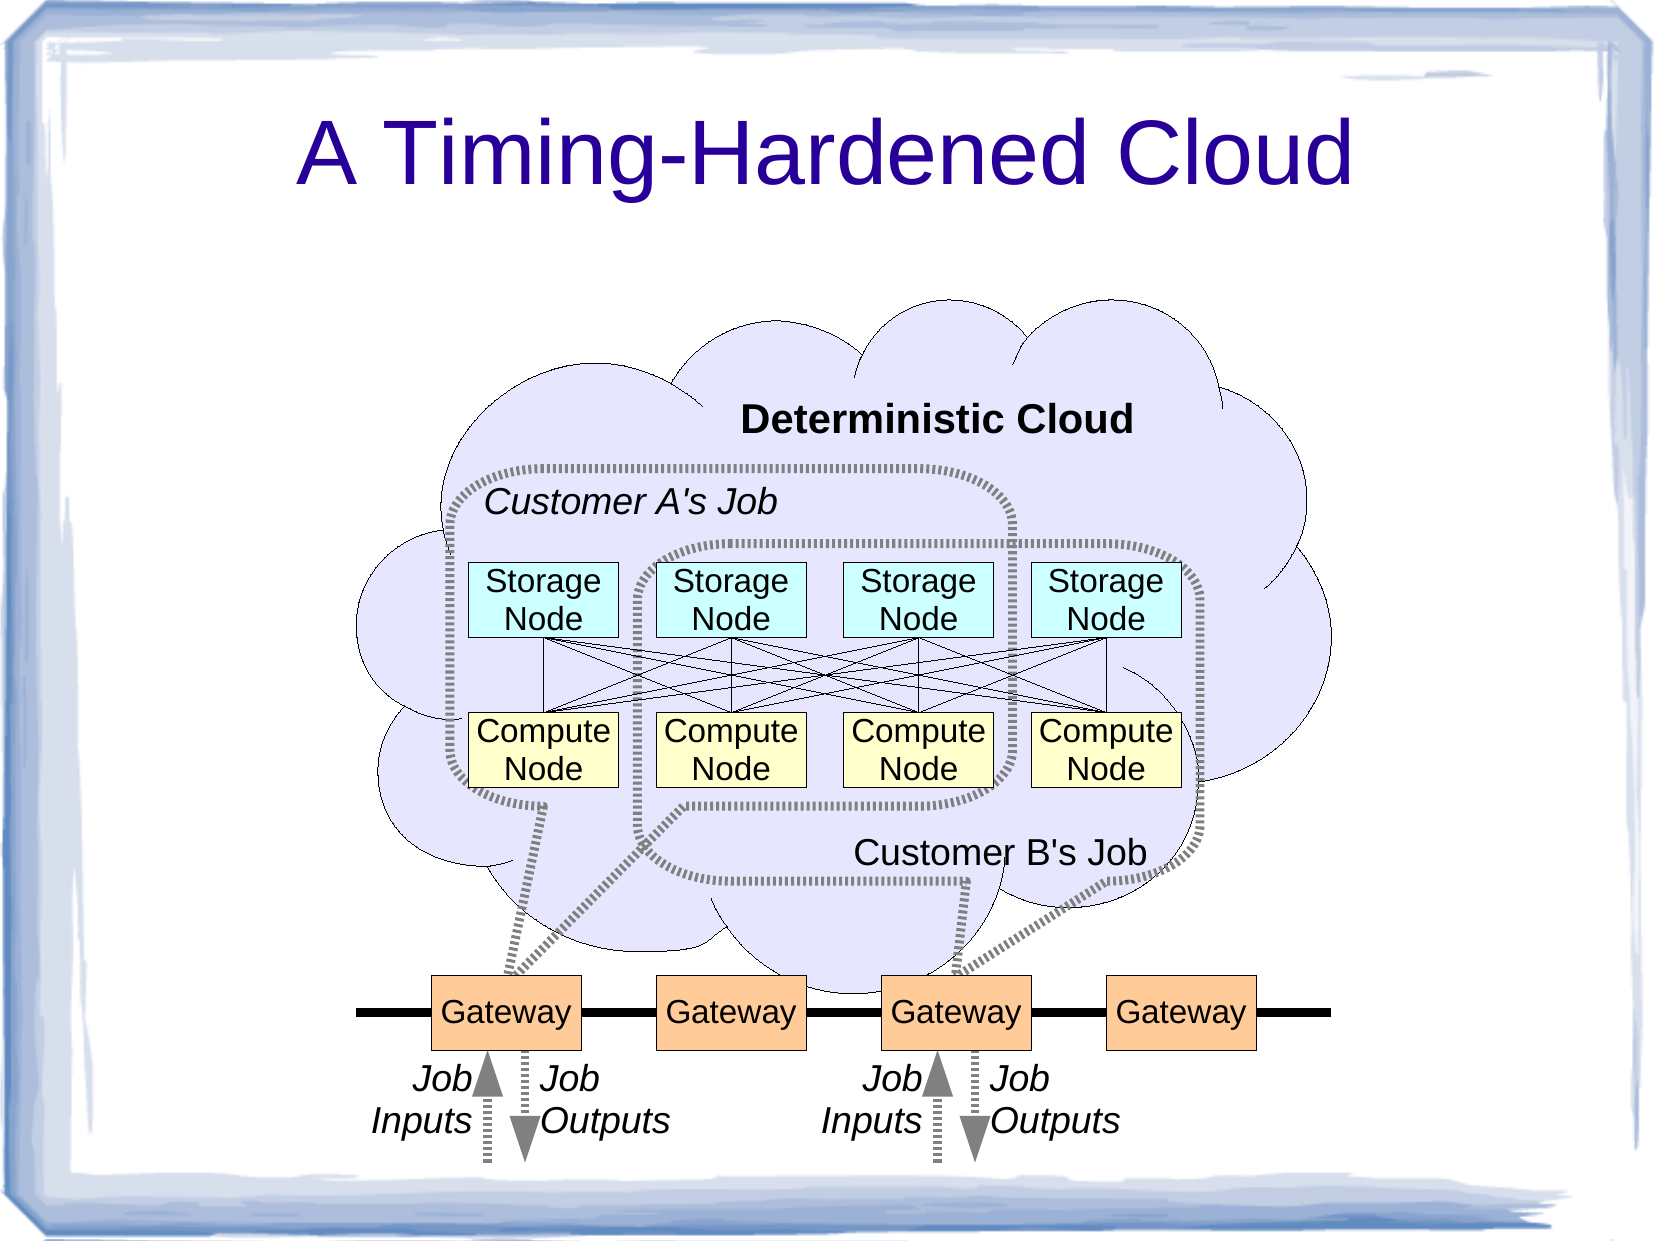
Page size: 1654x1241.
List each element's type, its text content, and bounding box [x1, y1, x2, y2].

text_box Compute Node [468, 712, 619, 788]
text_box Gateway [881, 975, 1032, 1051]
text_box Gateway [431, 975, 582, 1051]
text_box Storage Node [1031, 562, 1182, 638]
text_box Gateway [656, 975, 807, 1051]
text_box Storage Node [468, 562, 619, 638]
title A Timing-Hardened Cloud [82, 49, 1571, 257]
text_box [356, 299, 1332, 994]
text_box Compute Node [656, 712, 807, 788]
text_box Compute Node [1031, 712, 1182, 788]
text_box Deterministic Cloud [581, 388, 1294, 451]
text_box Customer A's Job [468, 472, 976, 530]
text_box Gateway [1106, 975, 1257, 1051]
text_box Storage Node [656, 562, 807, 638]
text_box Job Inputs [787, 1050, 938, 1149]
text_box Storage Node [843, 562, 994, 638]
text_box Customer B's Job [825, 824, 1163, 882]
text_box Job Outputs [975, 1050, 1144, 1149]
text_box Job Outputs [525, 1050, 694, 1149]
text_box Job Inputs [337, 1050, 488, 1149]
text_box Compute Node [843, 712, 994, 788]
picture [0, 0, 1654, 1241]
